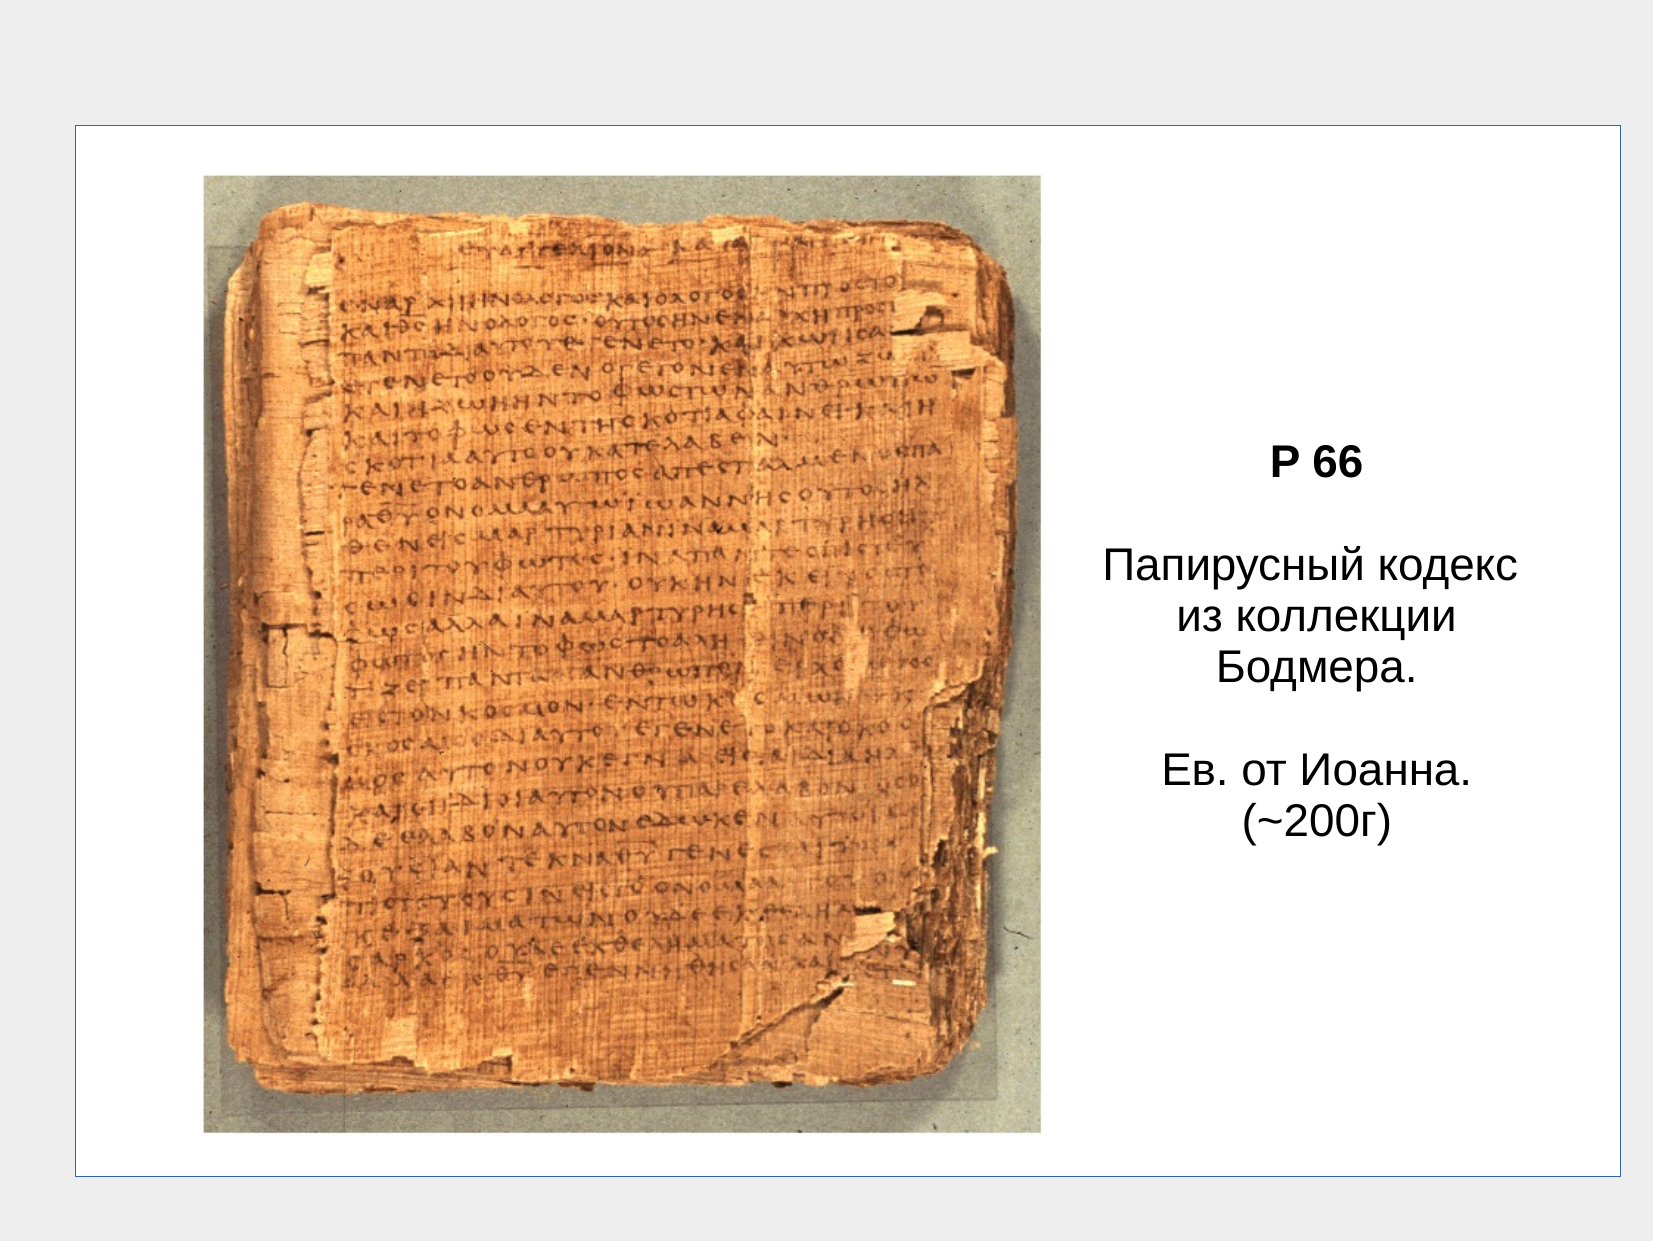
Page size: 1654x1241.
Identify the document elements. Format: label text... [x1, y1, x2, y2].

text_box [75, 125, 1621, 1177]
picture [201, 173, 1044, 1136]
subtitle P 66 Папирусный кодекс из коллекции Бодмера. Ев. от Иоанна. (~200г) [1095, 180, 1539, 1126]
